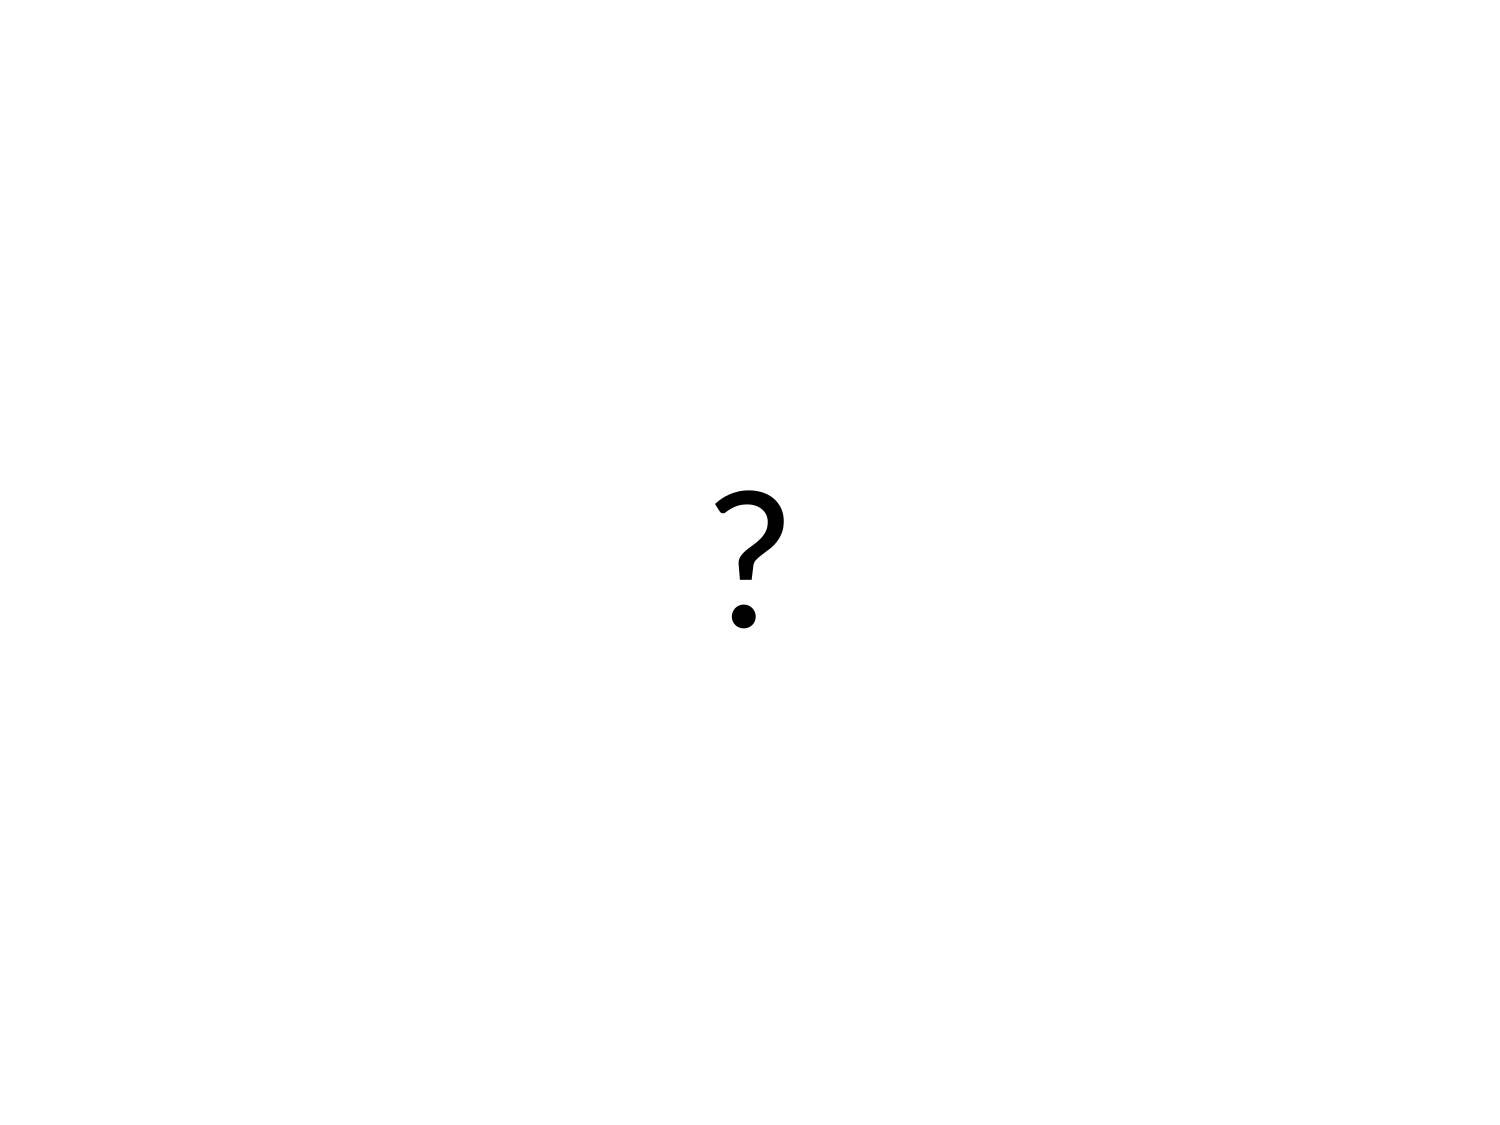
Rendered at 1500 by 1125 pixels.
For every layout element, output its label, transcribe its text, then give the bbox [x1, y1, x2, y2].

list ? [75, 90, 1425, 1005]
